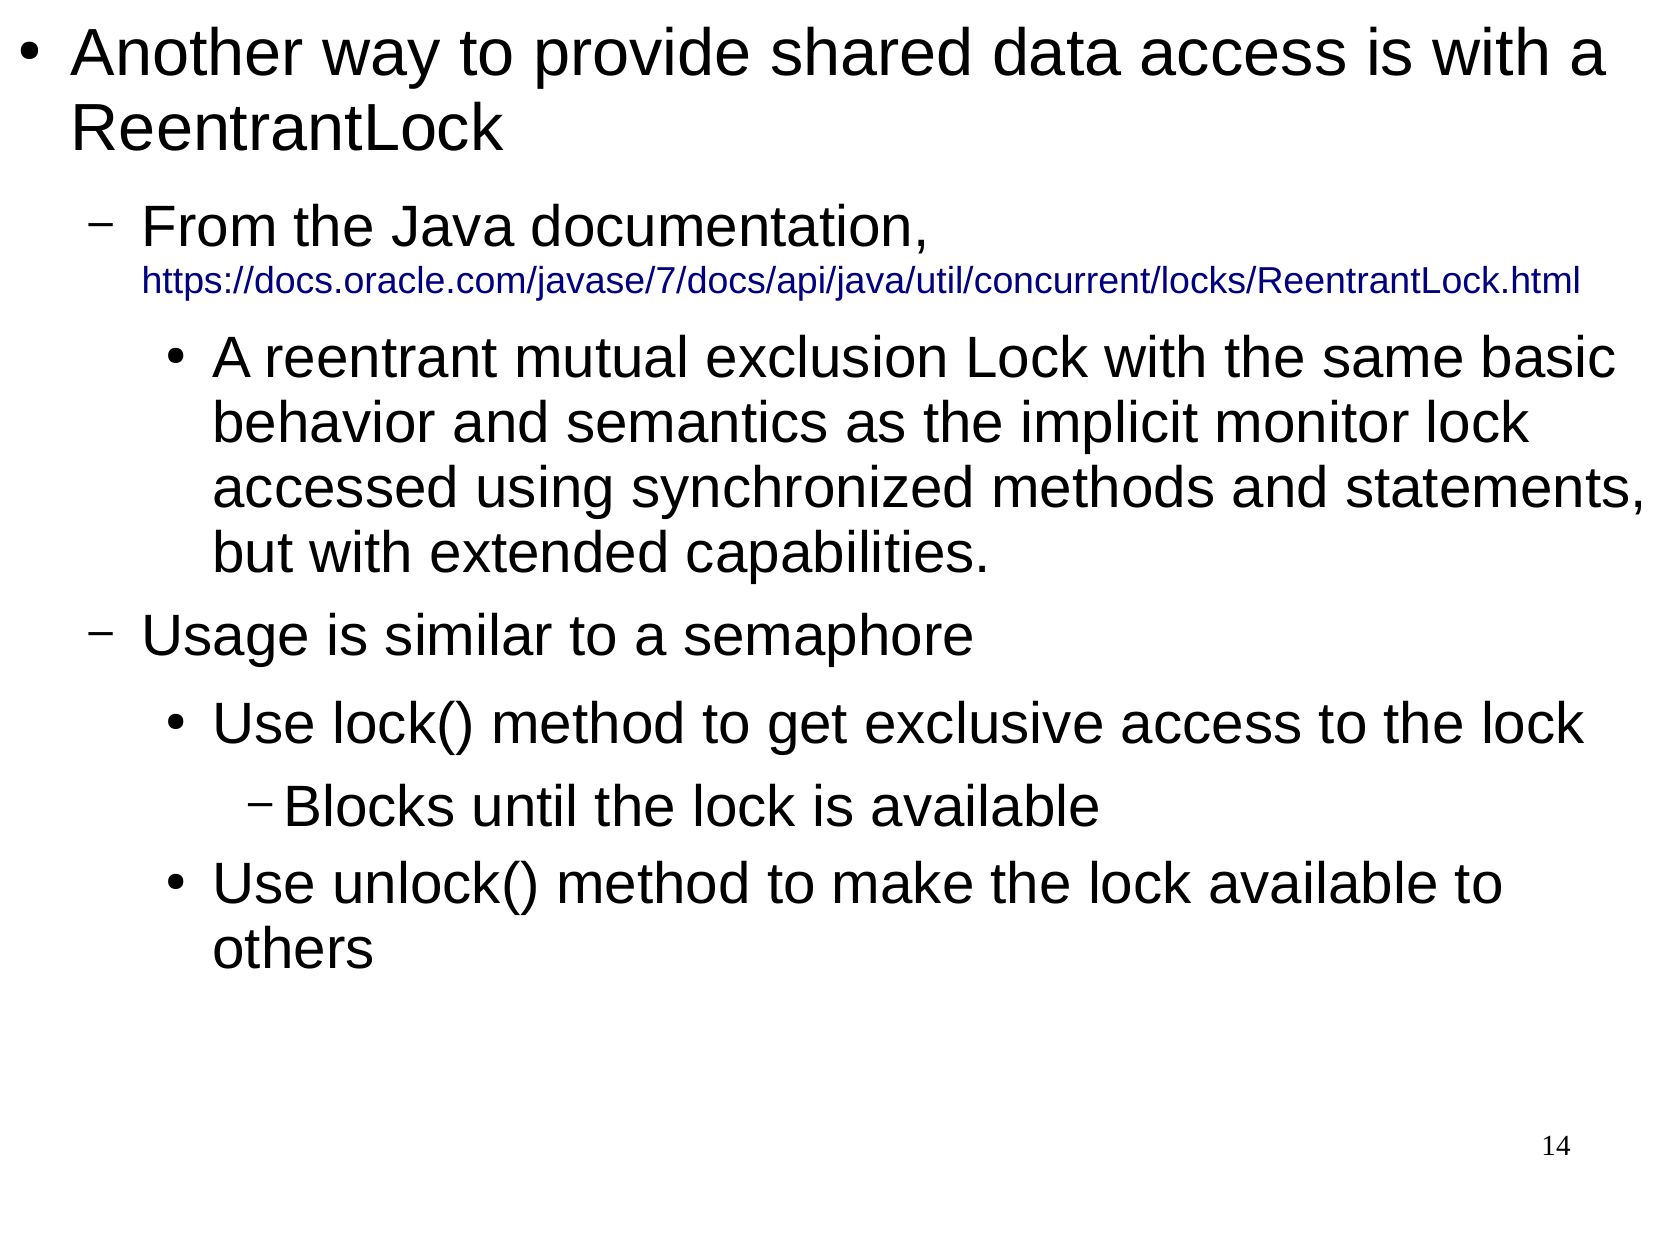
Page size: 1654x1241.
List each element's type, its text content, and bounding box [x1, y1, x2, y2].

list Another way to provide shared data access is with a ReentrantLock From the Java documentation, https://docs.oracle.com/javase/7/docs/api/java/util/concurrent/locks/ReentrantLock.html A reentrant mutual exclusion Lock with the same basic behavior and semantics as the implicit monitor lock accessed using synchronized methods and statements, but with extended capabilities. Usage is similar to a semaphore Use lock() method to get exclusive access to the lock Blocks until the lock is available Use unlock() method to make the lock available to others [0, 15, 1654, 1239]
